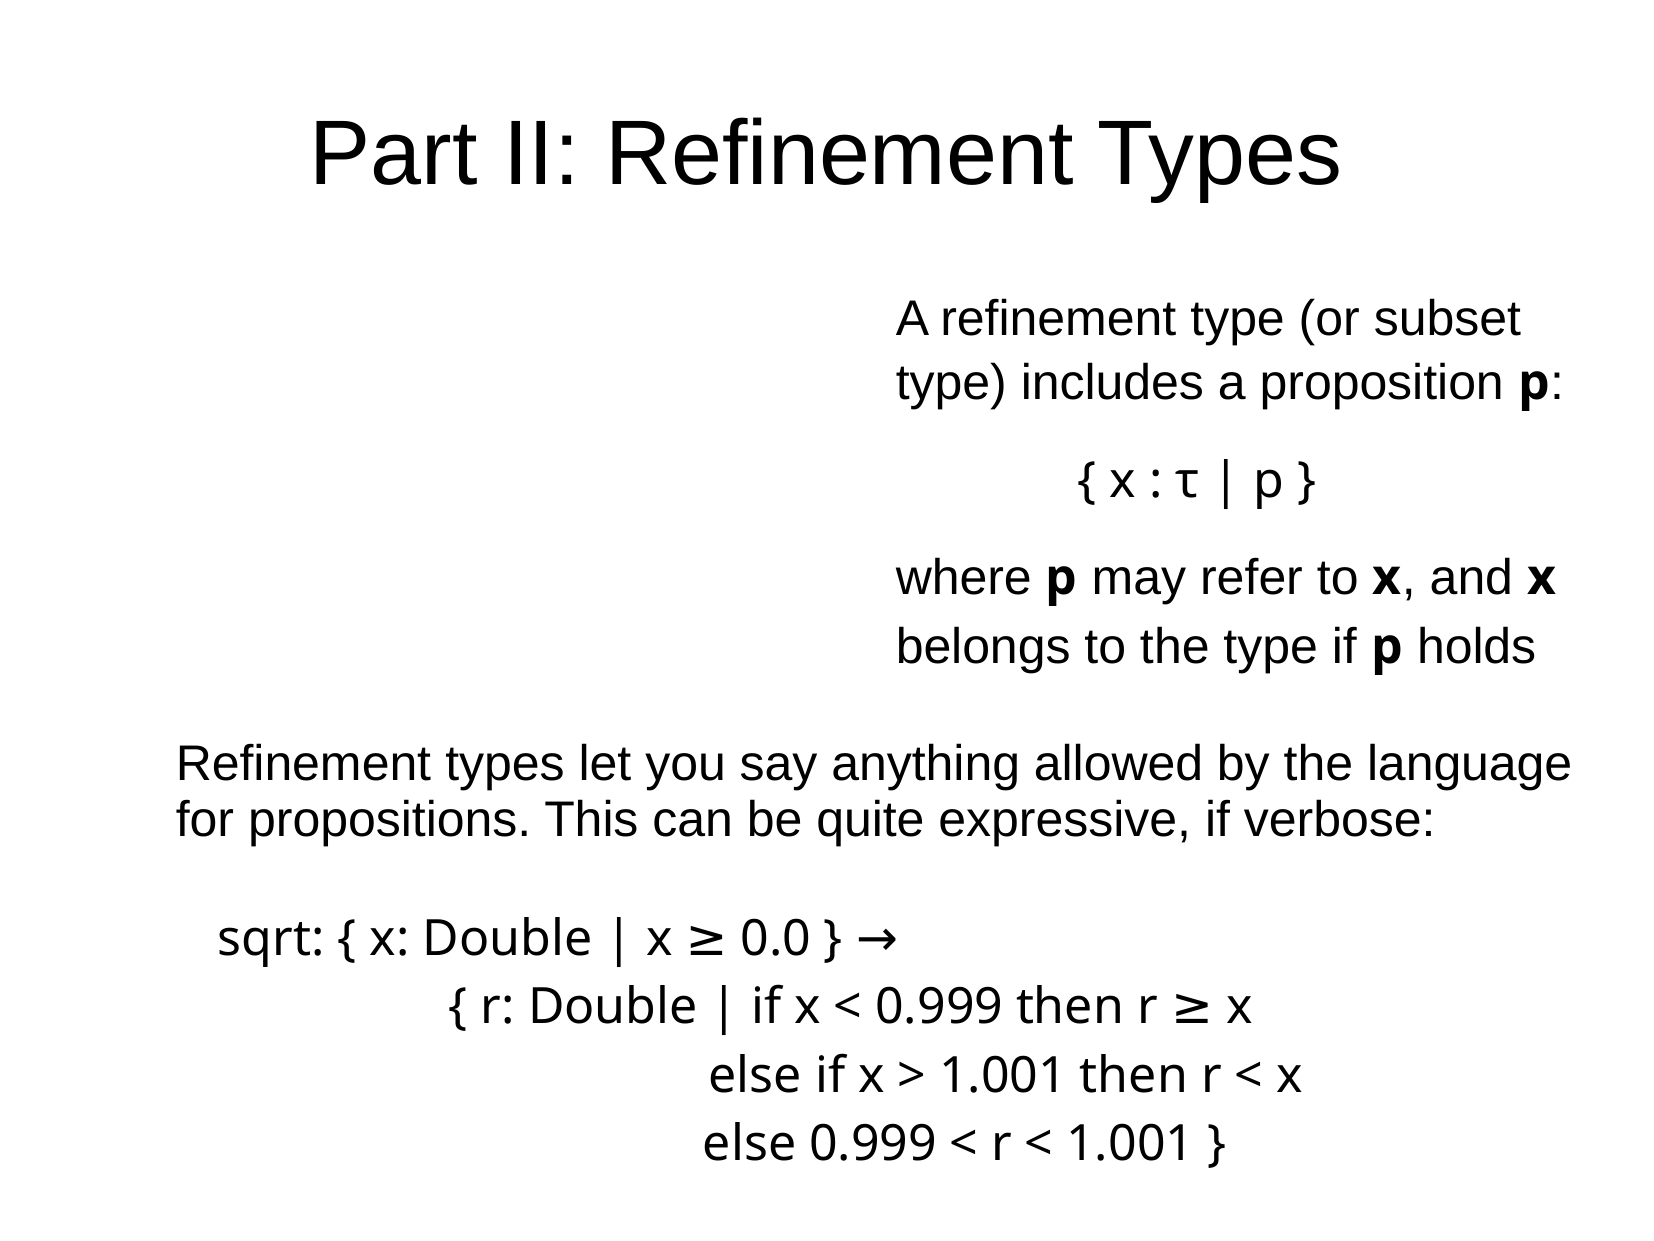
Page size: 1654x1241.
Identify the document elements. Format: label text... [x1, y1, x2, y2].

title Part II: Refinement Types [82, 49, 1571, 257]
list Refinement types let you say anything allowed by the language for propositions. This can be quite expressive, if verbose: sqrt: { x: Double | x ≥ 0.0 } → { r: Double | if x < 0.999 then r ≥ x else if x > 1.001 then r < x else 0.999 < r < 1.001 } [105, 735, 1576, 1148]
list A refinement type (or subset type) includes a proposition p: { x : τ | p } where p may refer to x, and x belongs to the type if p holds [825, 290, 1572, 681]
